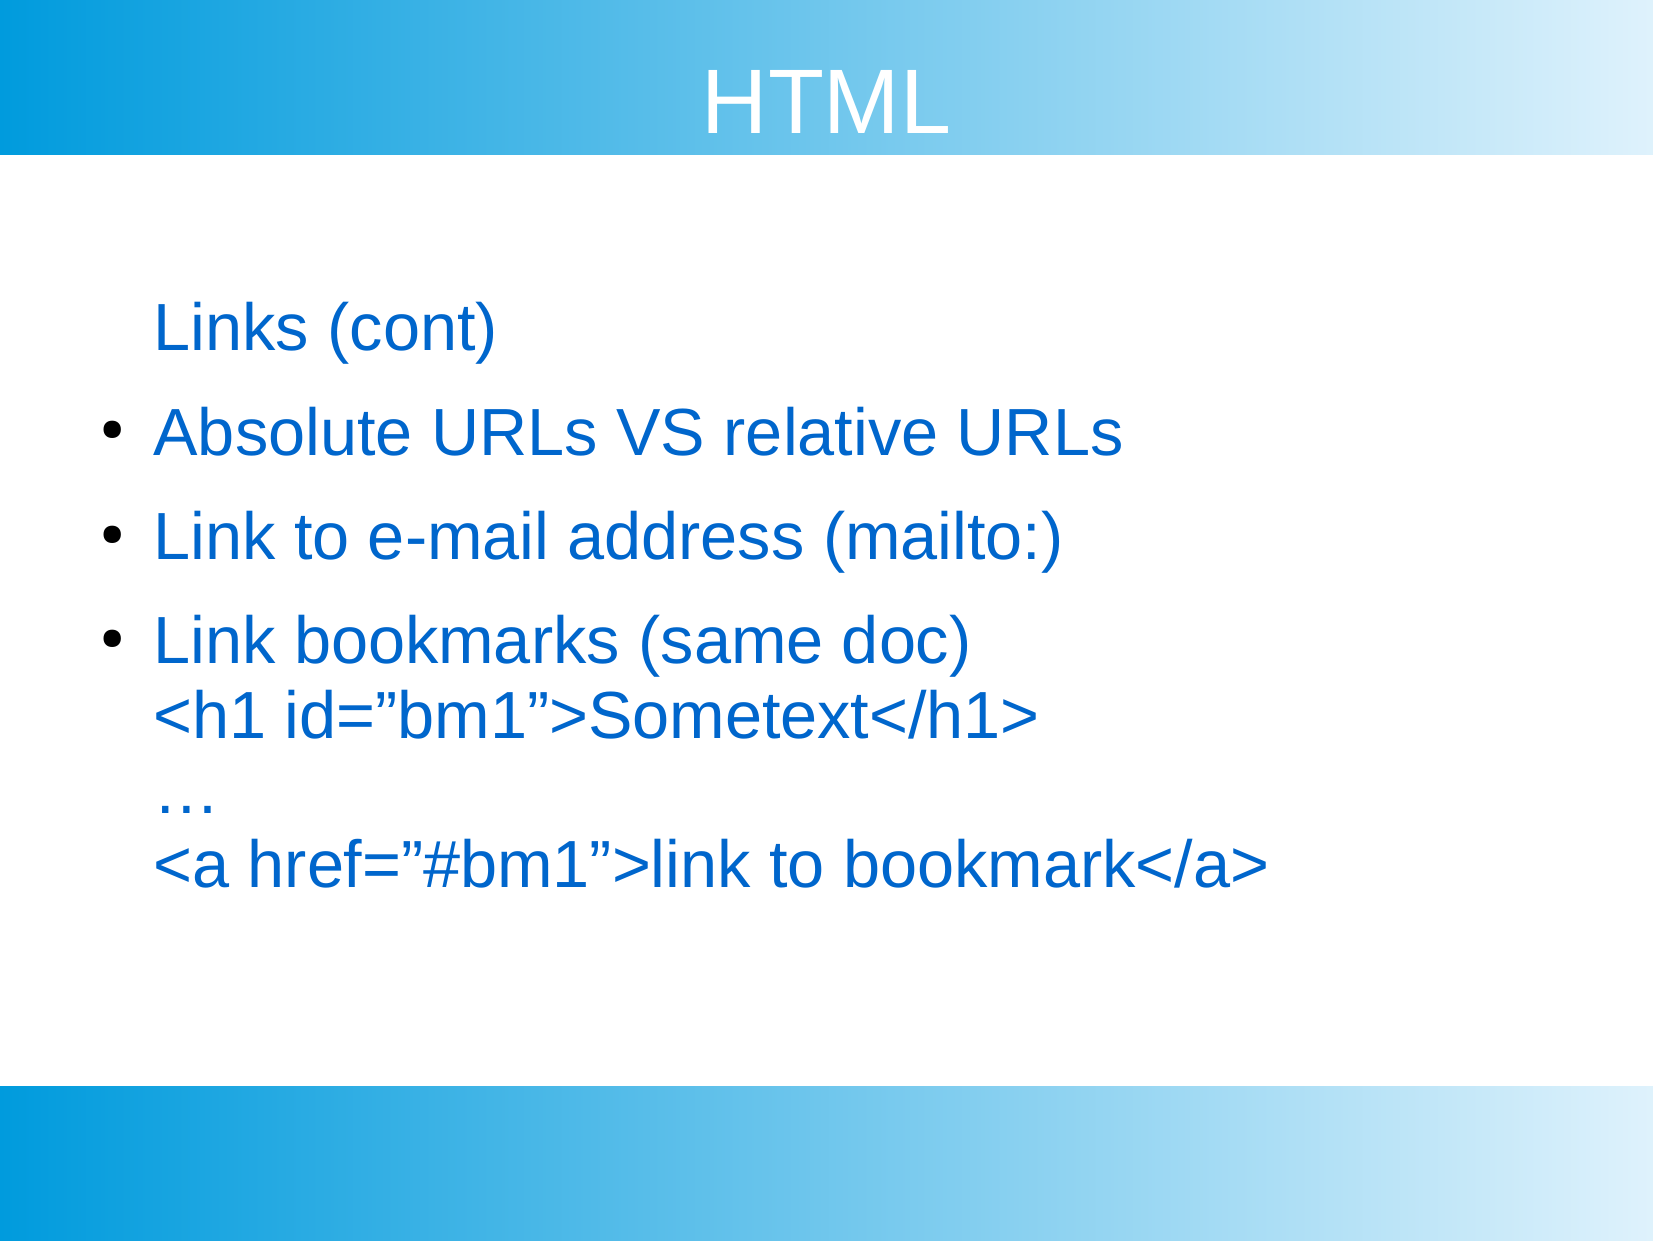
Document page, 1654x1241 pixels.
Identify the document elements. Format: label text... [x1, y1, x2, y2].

list Links (cont) Absolute URLs VS relative URLs Link to e-mail address (mailto:) Link bookmarks (same doc) <h1 id=”bm1”>Sometext</h1> … <a href=”#bm1”>link to bookmark</a> [82, 290, 1571, 1010]
title HTML [82, 49, 1571, 155]
